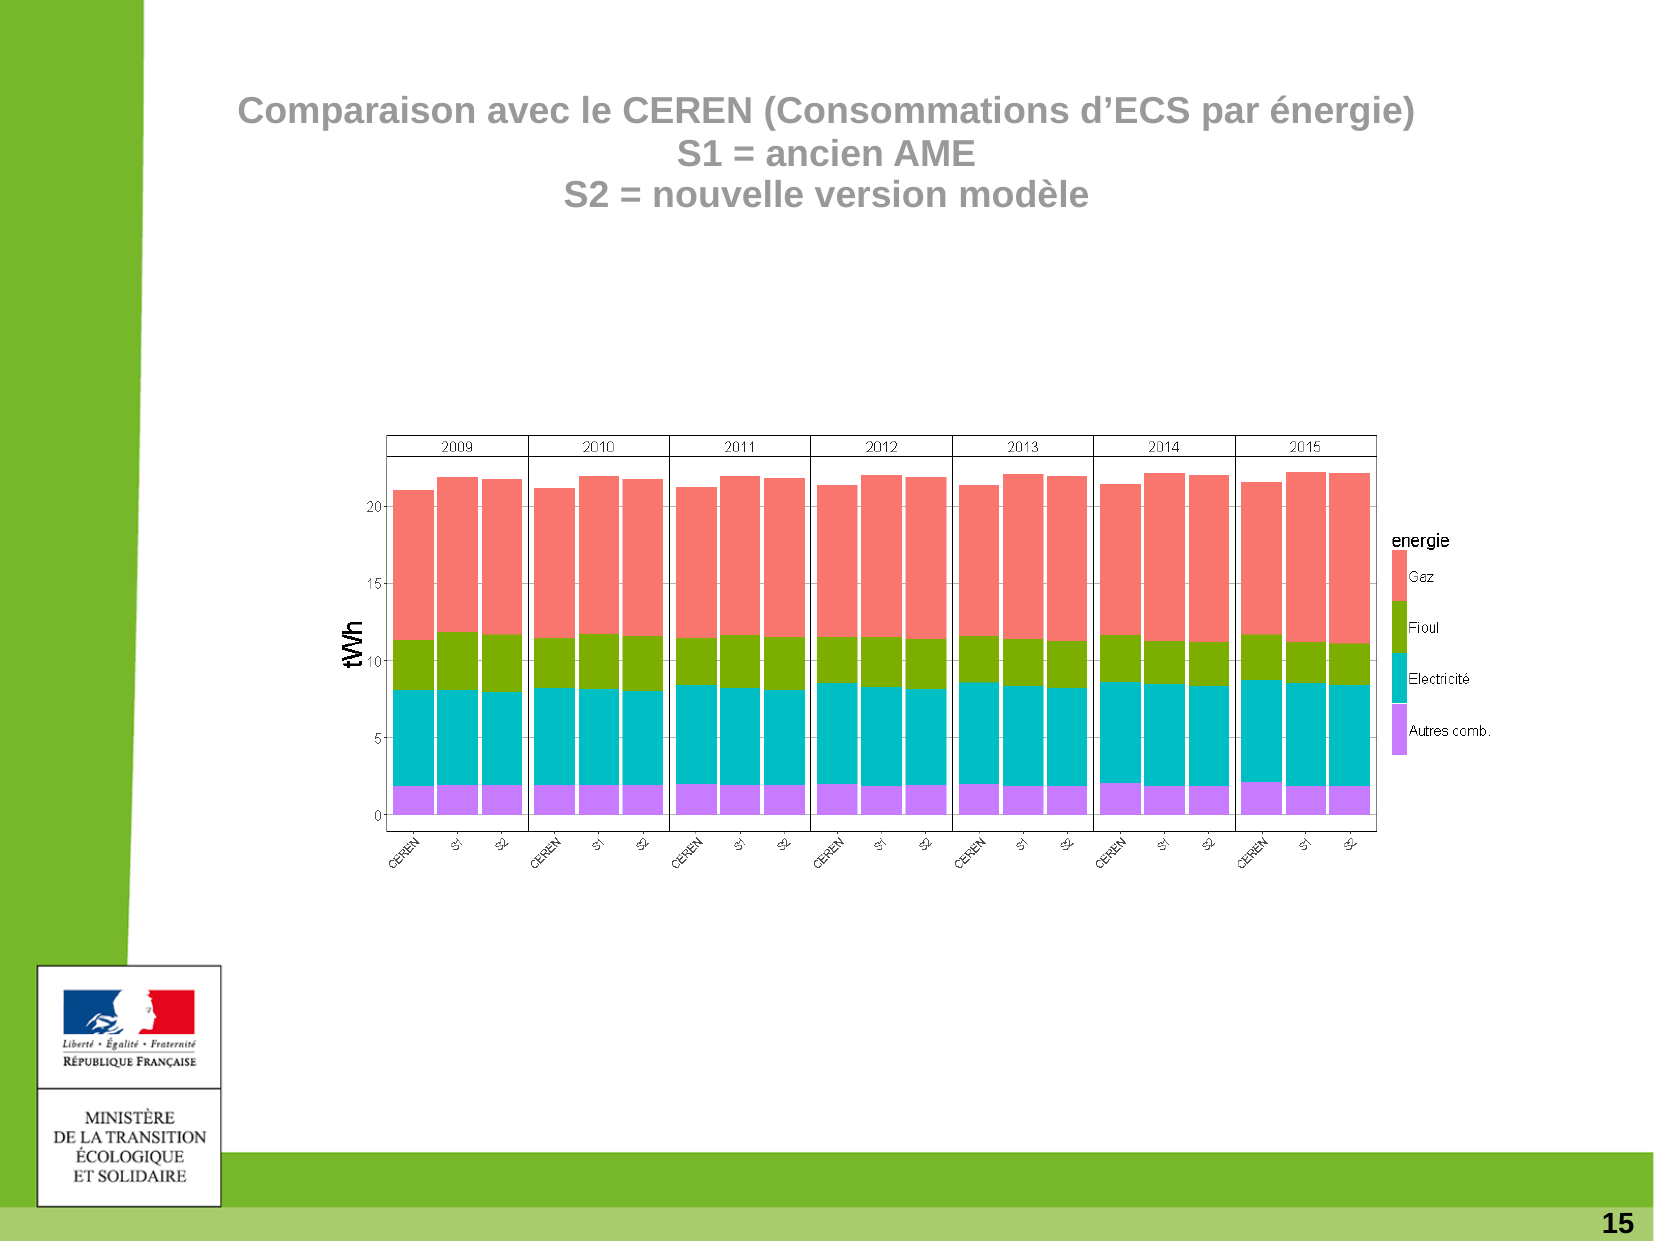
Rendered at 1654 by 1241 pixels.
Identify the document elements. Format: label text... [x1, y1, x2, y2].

picture [0, 0, 1654, 1241]
title Comparaison avec le CEREN (Consommations d’ECS par énergie) S1 = ancien AME S2 = nouvelle version modèle [82, 49, 1571, 257]
